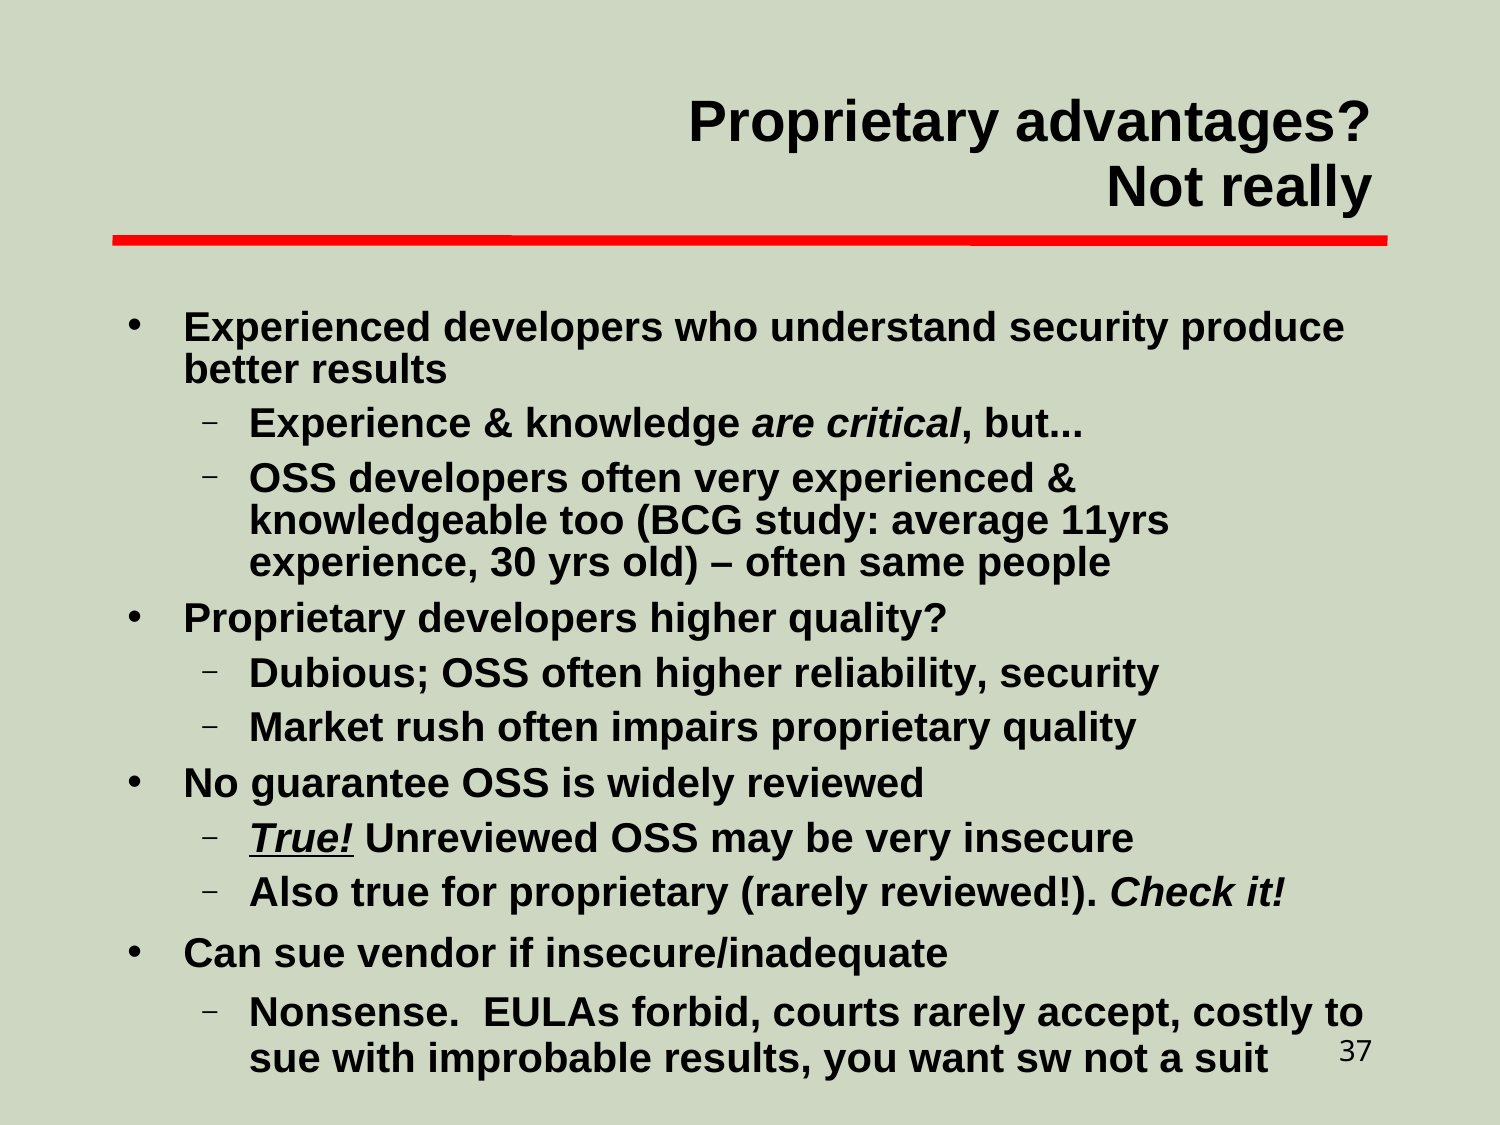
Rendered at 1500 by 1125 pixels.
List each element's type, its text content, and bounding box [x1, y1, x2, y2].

list Experienced developers who understand security produce better results Experience & knowledge are critical, but... OSS developers often very experienced & knowledgeable too (BCG study: average 11yrs experience, 30 yrs old) – often same people Proprietary developers higher quality? Dubious; OSS often higher reliability, security Market rush often impairs proprietary quality No guarantee OSS is widely reviewed True! Unreviewed OSS may be very insecure Also true for proprietary (rarely reviewed!). Check it! Can sue vendor if insecure/inadequate Nonsense. EULAs forbid, courts rarely accept, costly to sue with improbable results, you want sw not a suit [112, 299, 1388, 1092]
title Proprietary advantages? Not really [337, 81, 1388, 228]
